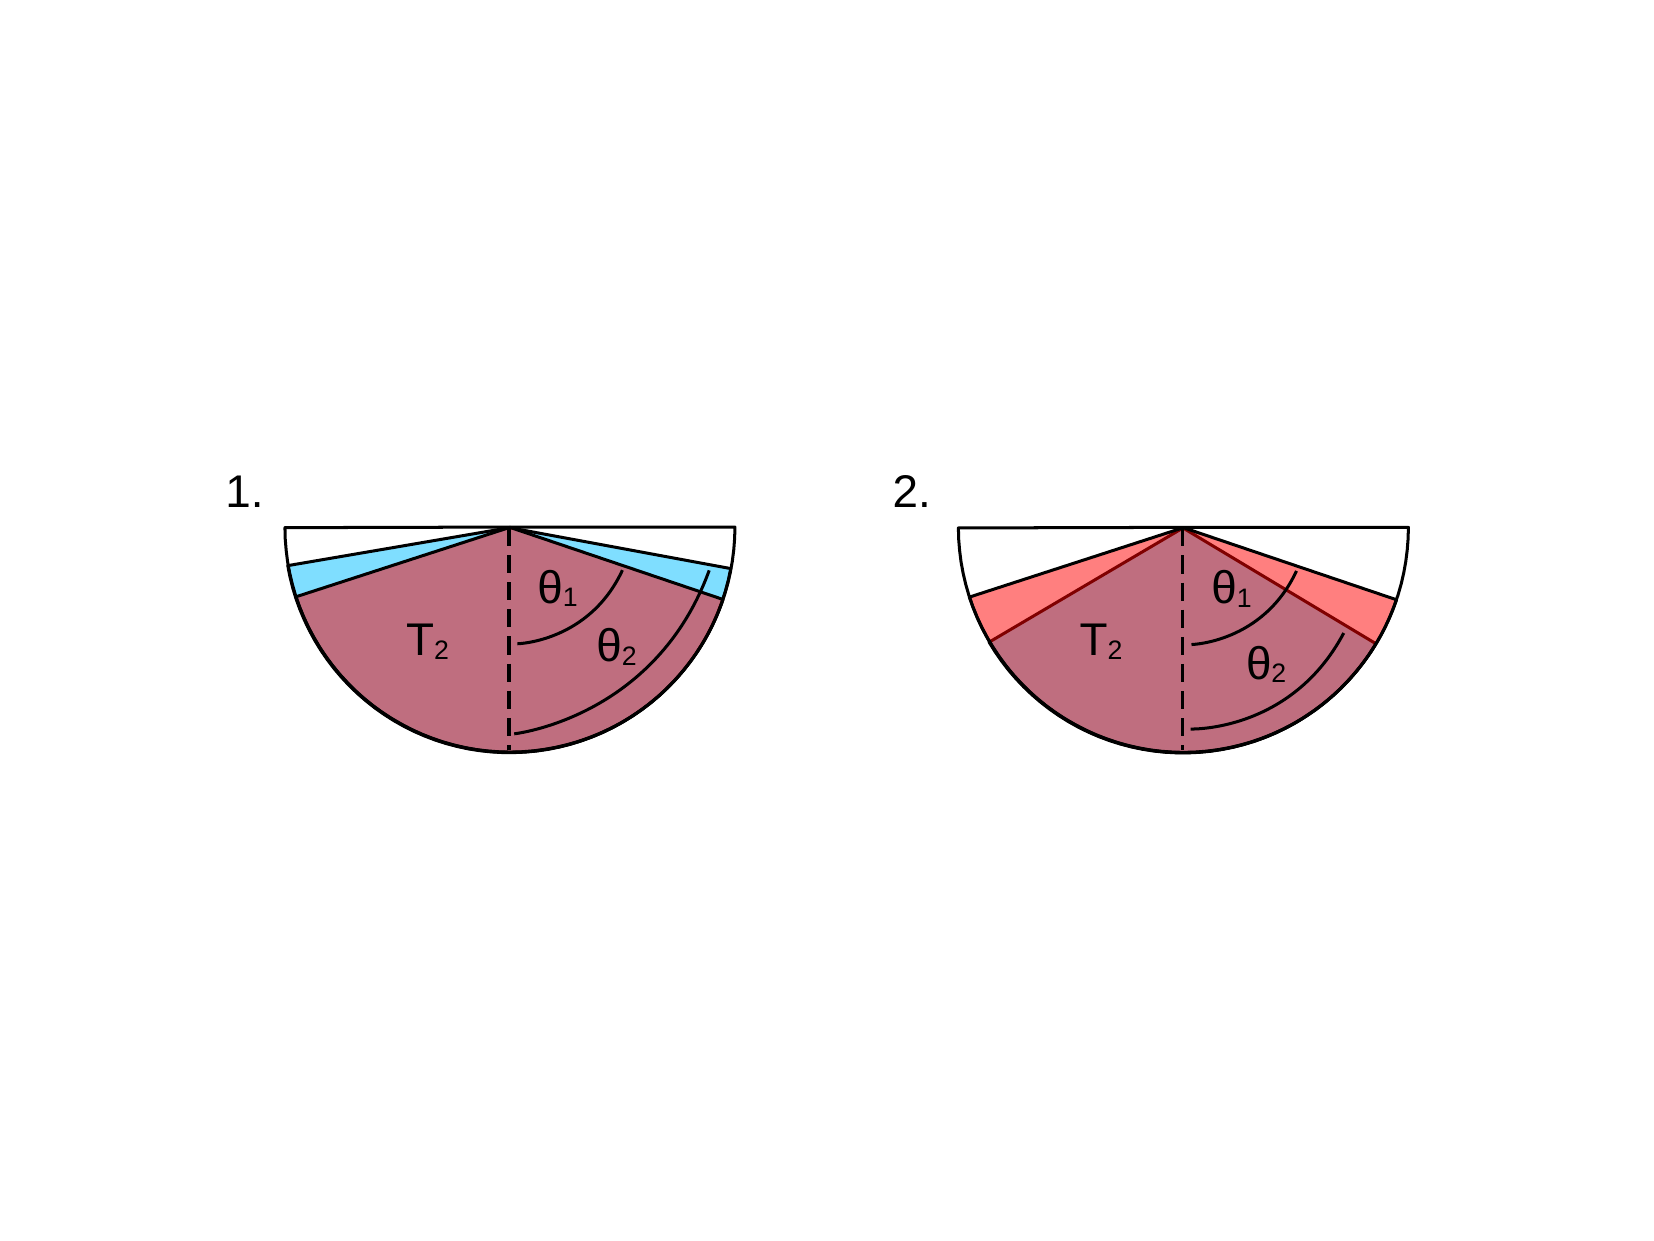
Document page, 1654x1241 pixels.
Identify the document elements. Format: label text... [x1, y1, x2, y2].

text_box T2 [371, 606, 484, 682]
text_box θ2 [627, 642, 673, 688]
text_box 1. [188, 459, 301, 535]
text_box [1288, 563, 1395, 700]
text_box T2 [1044, 606, 1158, 682]
text_box 2. [855, 459, 969, 535]
text_box [290, 529, 729, 750]
text_box θ2 [1279, 669, 1323, 706]
text_box θ1 [501, 554, 614, 630]
text_box [972, 529, 1316, 750]
text_box θ1 [1175, 555, 1288, 631]
text_box θ2 [560, 612, 673, 688]
text_box θ2 [1209, 630, 1323, 706]
